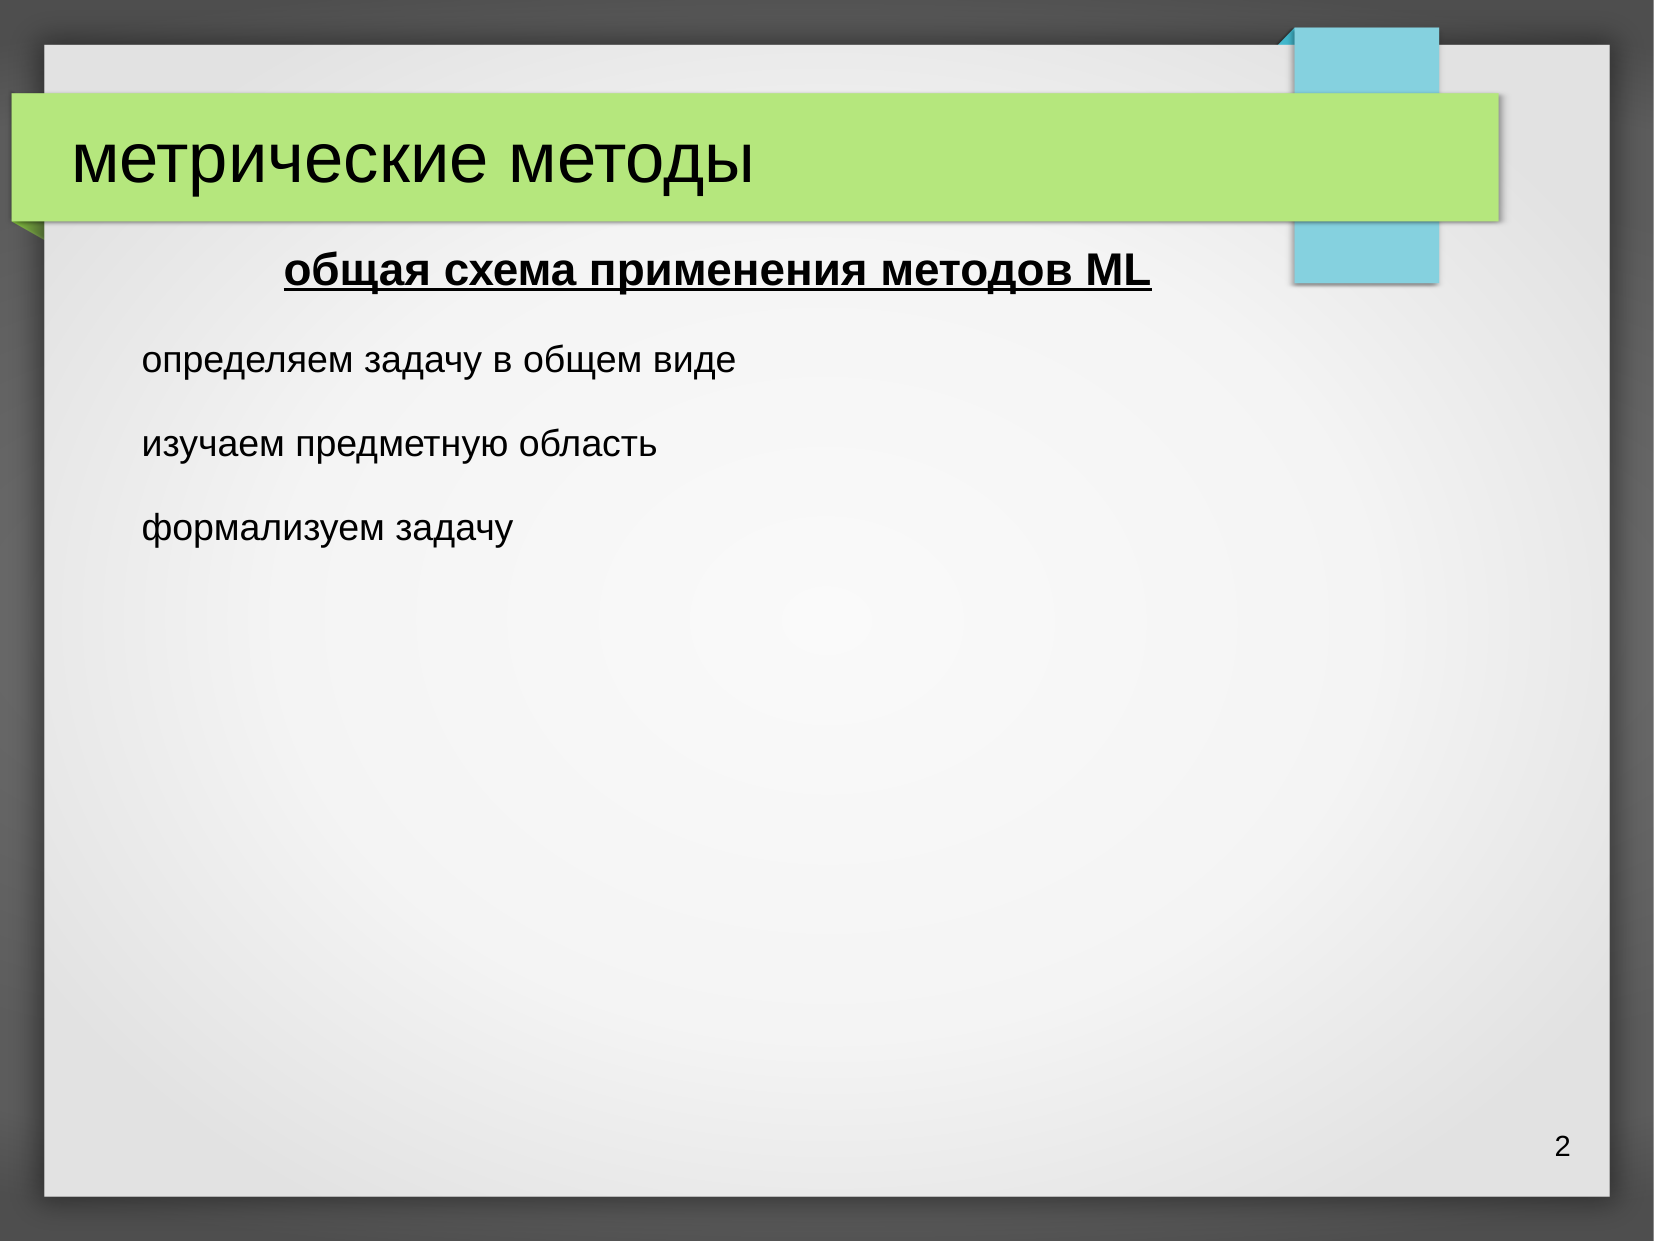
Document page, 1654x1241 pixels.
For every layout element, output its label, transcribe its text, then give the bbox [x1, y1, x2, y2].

text_box общая схема применения методов ML [283, 232, 1300, 308]
picture [0, 0, 1654, 1241]
title метрические методы [71, 118, 1205, 199]
text_box определяем задачу в общем виде изучаем предметную область формализуем задачу [141, 330, 756, 556]
